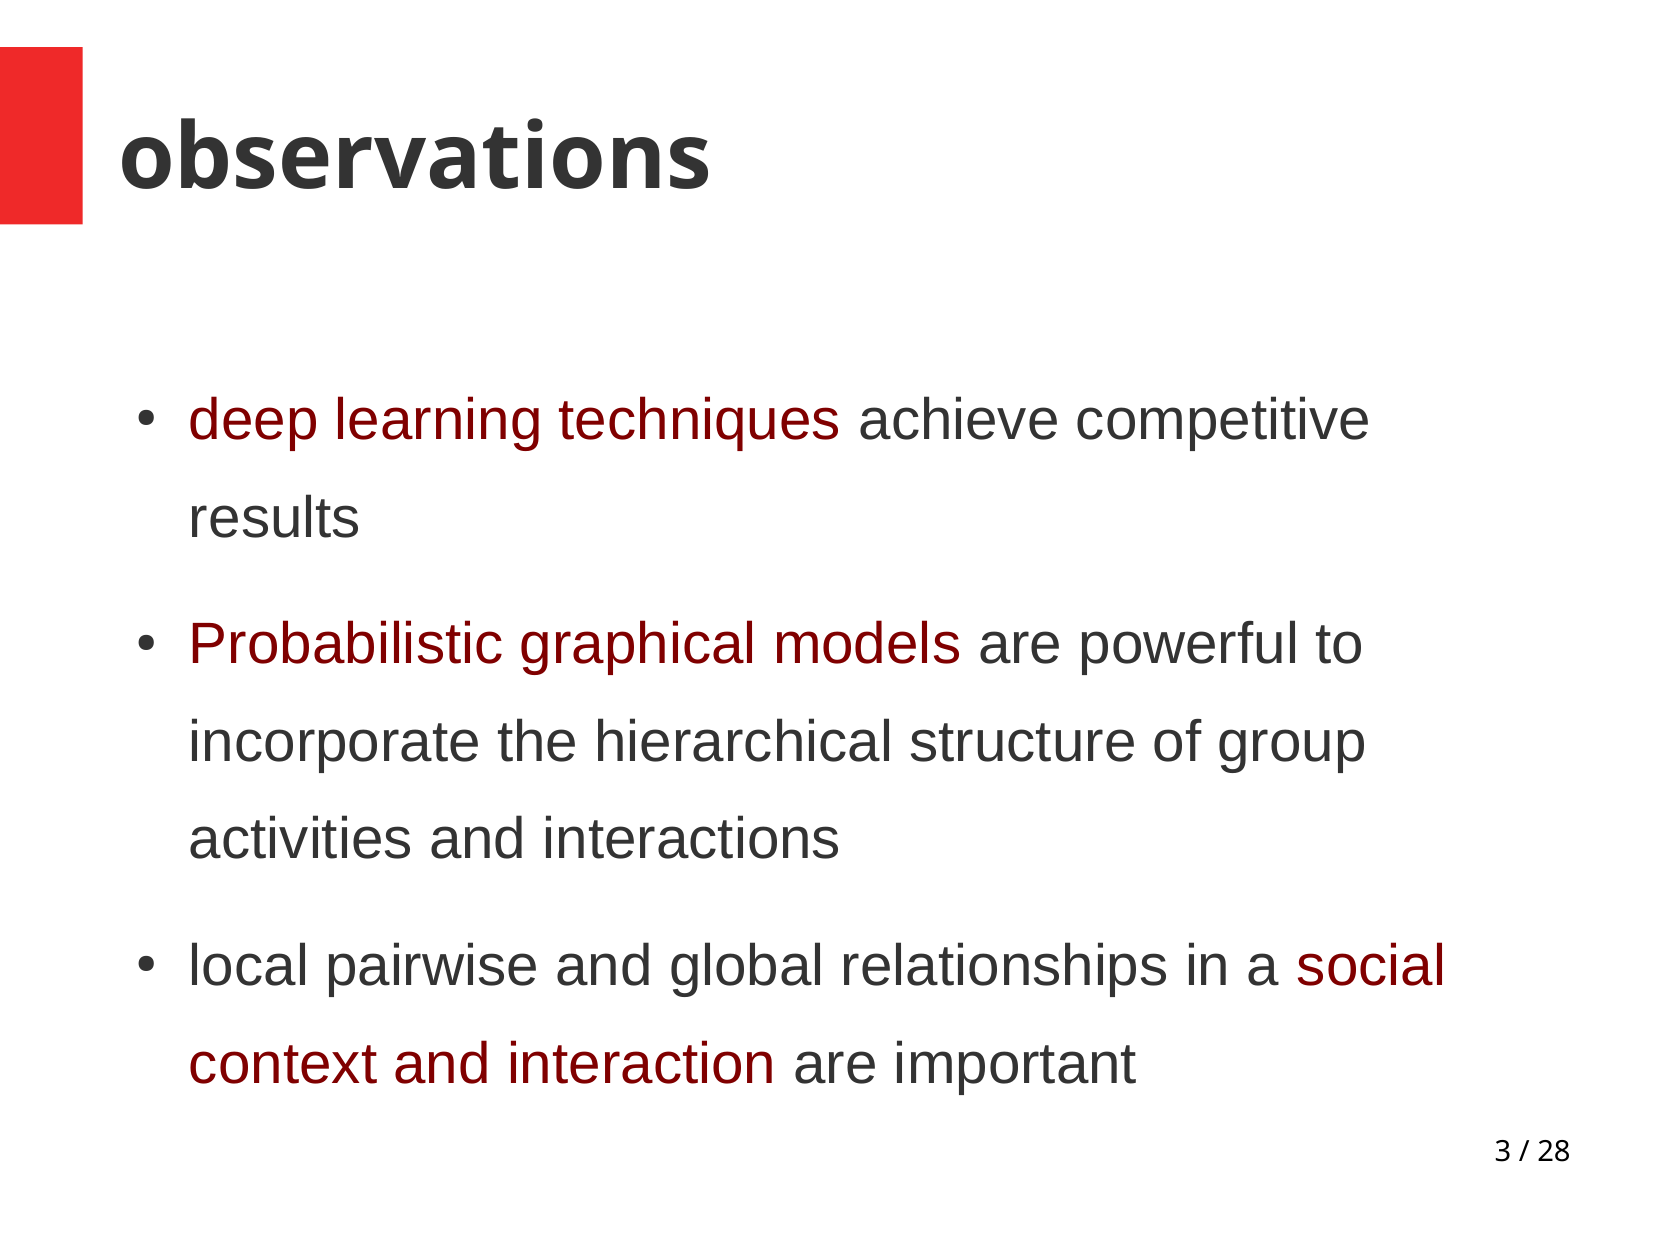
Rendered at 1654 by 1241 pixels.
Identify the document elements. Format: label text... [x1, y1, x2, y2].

list deep learning techniques achieve competitive results Probabilistic graphical models are powerful to incorporate the hierarchical structure of group activities and interactions local pairwise and global relationships in a social context and interaction are important [118, 354, 1536, 1074]
title observations [118, 49, 1571, 257]
